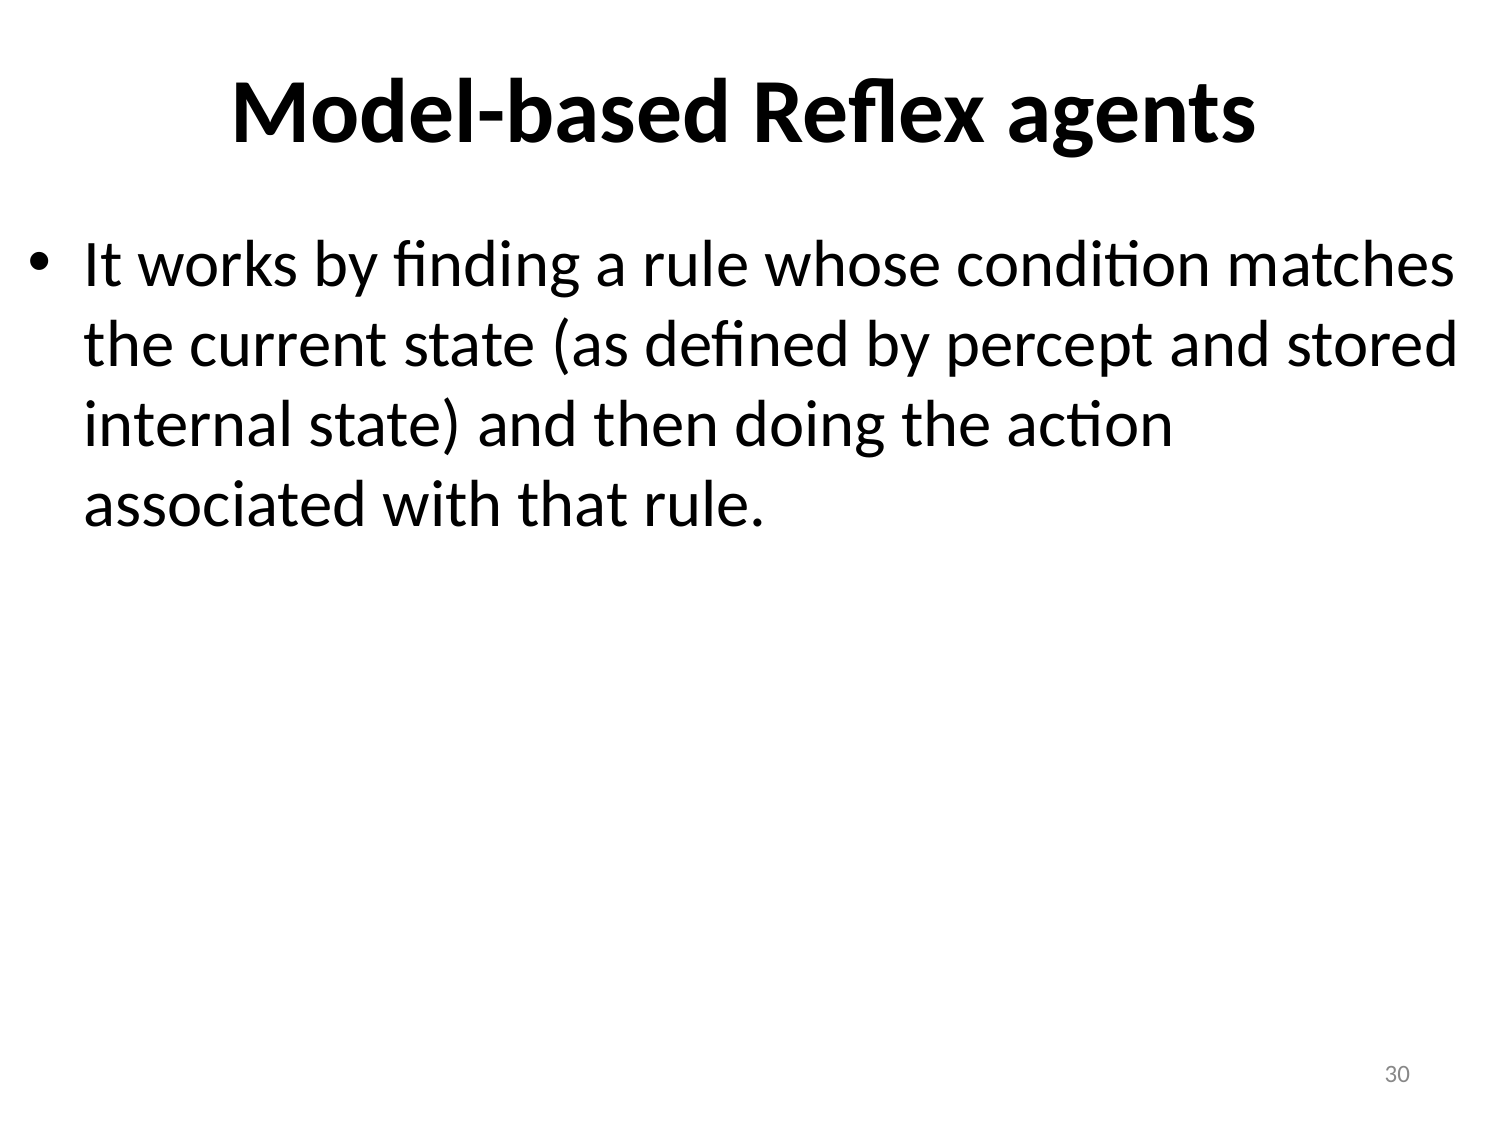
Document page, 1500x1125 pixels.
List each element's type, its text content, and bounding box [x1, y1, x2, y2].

title Model-based Reflex agents [12, 12, 1475, 200]
slide_number <number> [1074, 1042, 1425, 1103]
list It works by finding a rule whose condition matches the current state (as defined by percept and stored internal state) and then doing the action associated with that rule. [12, 212, 1475, 1025]
